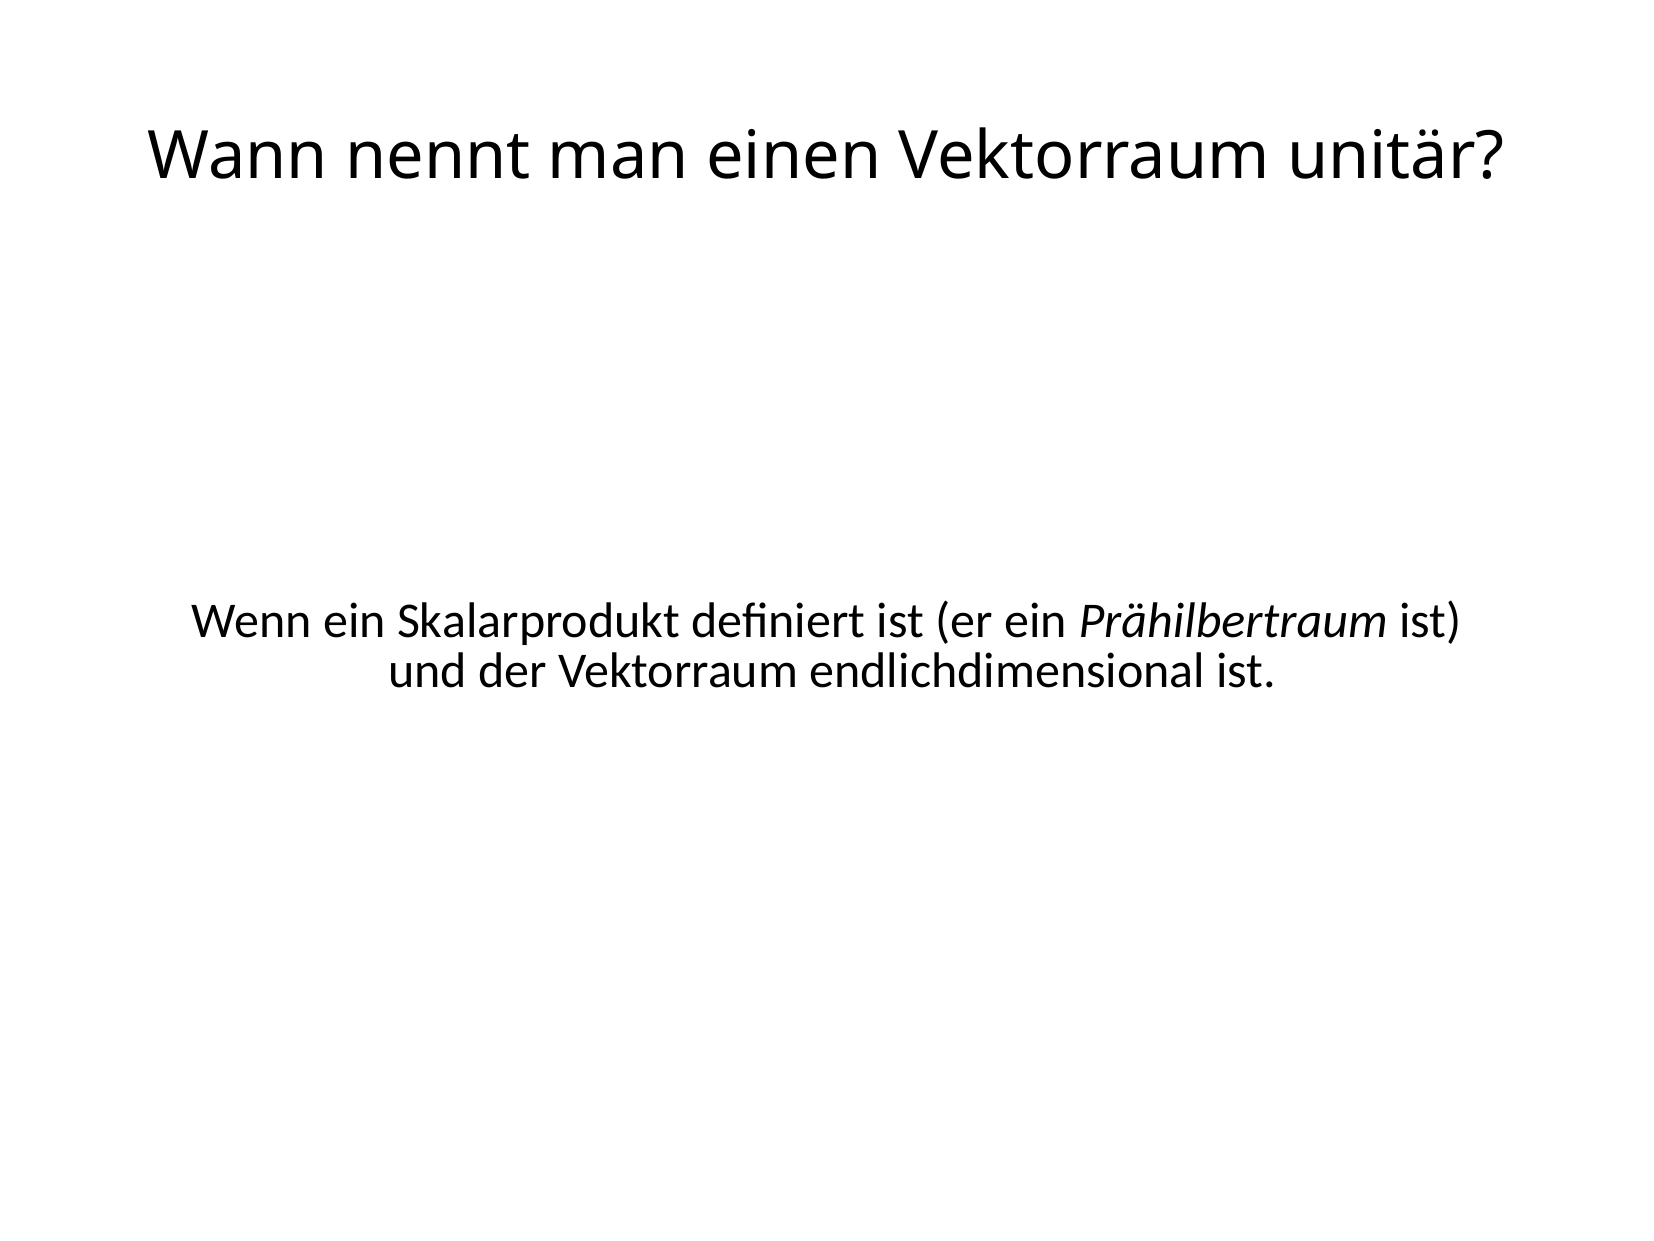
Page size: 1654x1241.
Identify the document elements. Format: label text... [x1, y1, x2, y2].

title Wann nennt man einen Vektorraum unitär? [82, 49, 1571, 257]
subtitle Wenn ein Skalarprodukt definiert ist (er ein Prähilbertraum ist) und der Vektorraum endlichdimensional ist. [82, 290, 1571, 1010]
